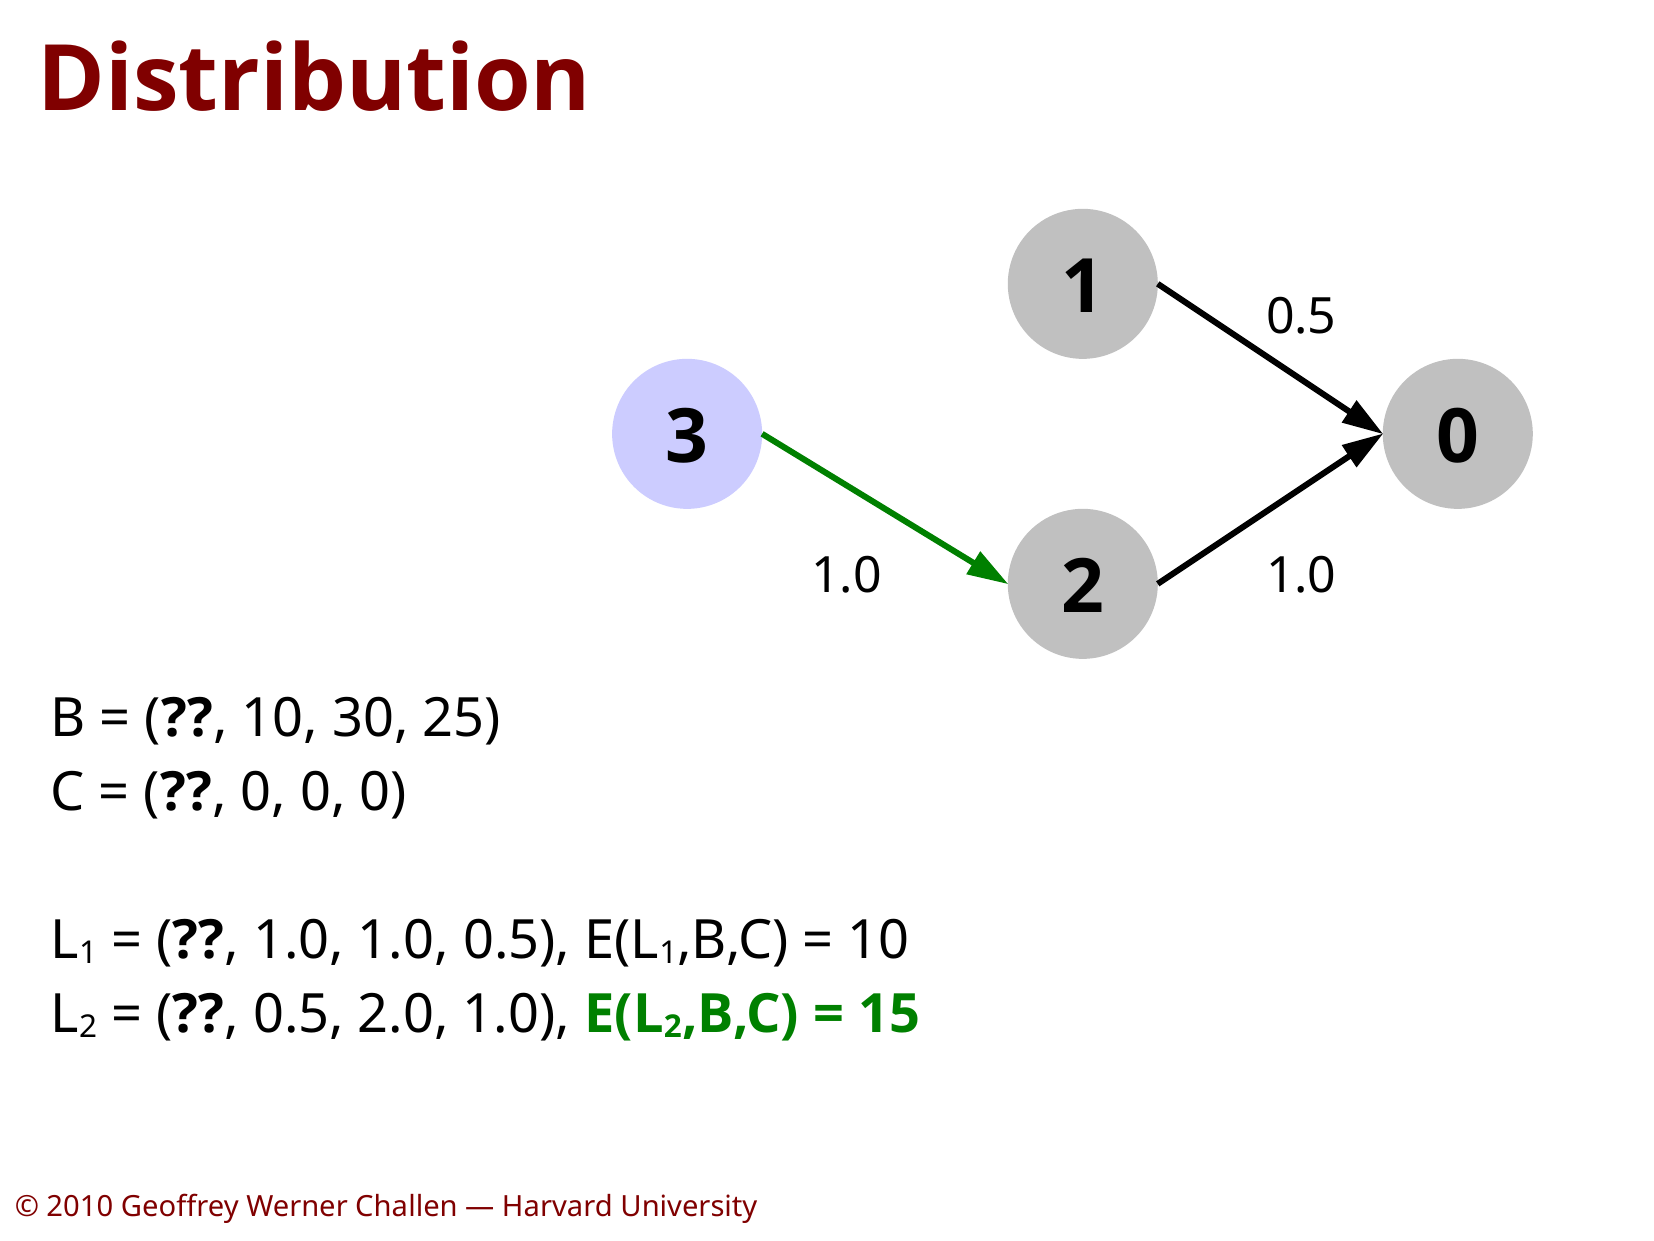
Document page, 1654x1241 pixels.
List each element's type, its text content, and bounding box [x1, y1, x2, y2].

text_box 3 [612, 358, 763, 509]
text_box B = (??, 10, 30, 25) C = (??, 0, 0, 0) L1 = (??, 1.0, 1.0, 0.5), E(L1,B,C) = 10 L2 = (??, 0.5, 2.0, 1.0), E(L2,B,C) = 15 [35, 671, 1090, 1041]
text_box 0.5 [1251, 272, 1360, 346]
text_box 2 [1007, 508, 1158, 659]
text_box 1.0 [1251, 532, 1360, 606]
text_box 0 [1382, 358, 1533, 509]
text_box 1 [1007, 208, 1158, 359]
title Distribution [0, 7, 1654, 143]
text_box 1.0 [796, 532, 906, 606]
